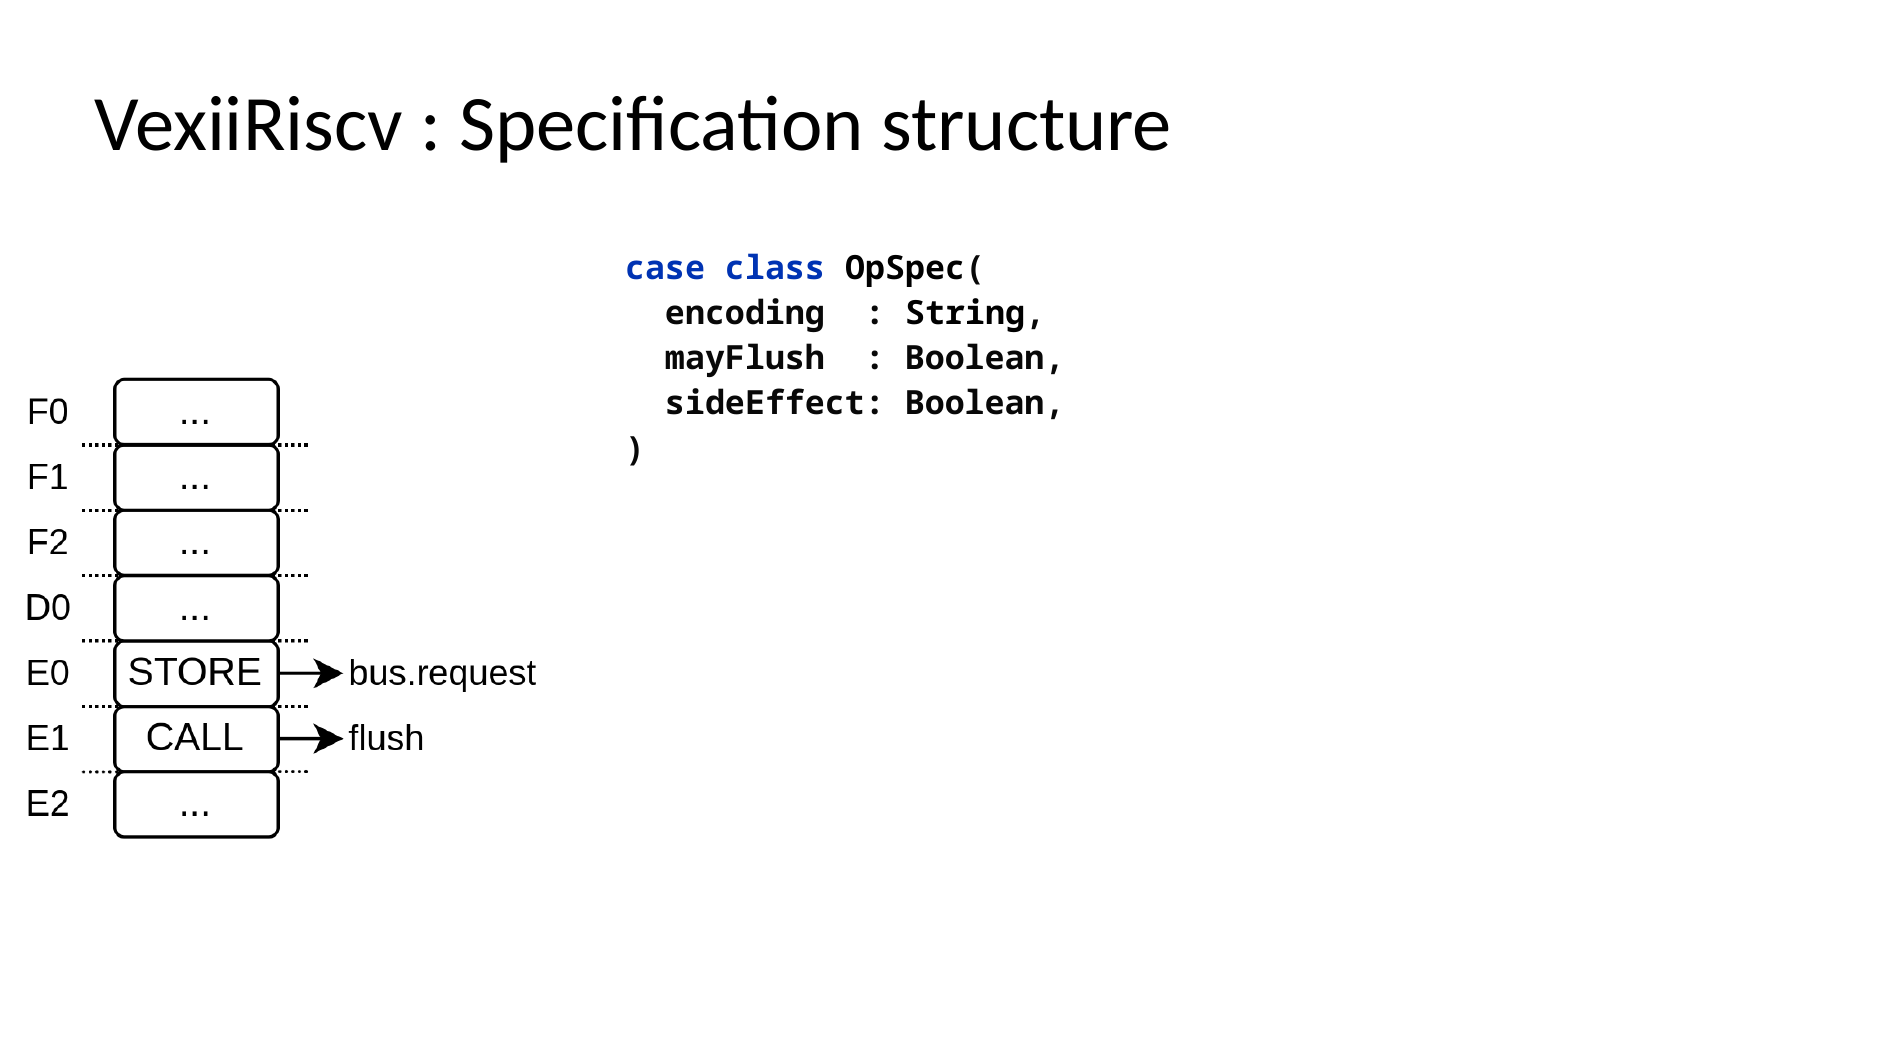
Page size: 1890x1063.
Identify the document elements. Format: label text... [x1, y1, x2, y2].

title VexiiRiscv : Specification structure [94, 42, 1796, 220]
picture [0, 345, 603, 875]
text_box case class OpSpec( encoding : String, mayFlush : Boolean, sideEffect: Boolean, ) [610, 236, 1890, 1063]
